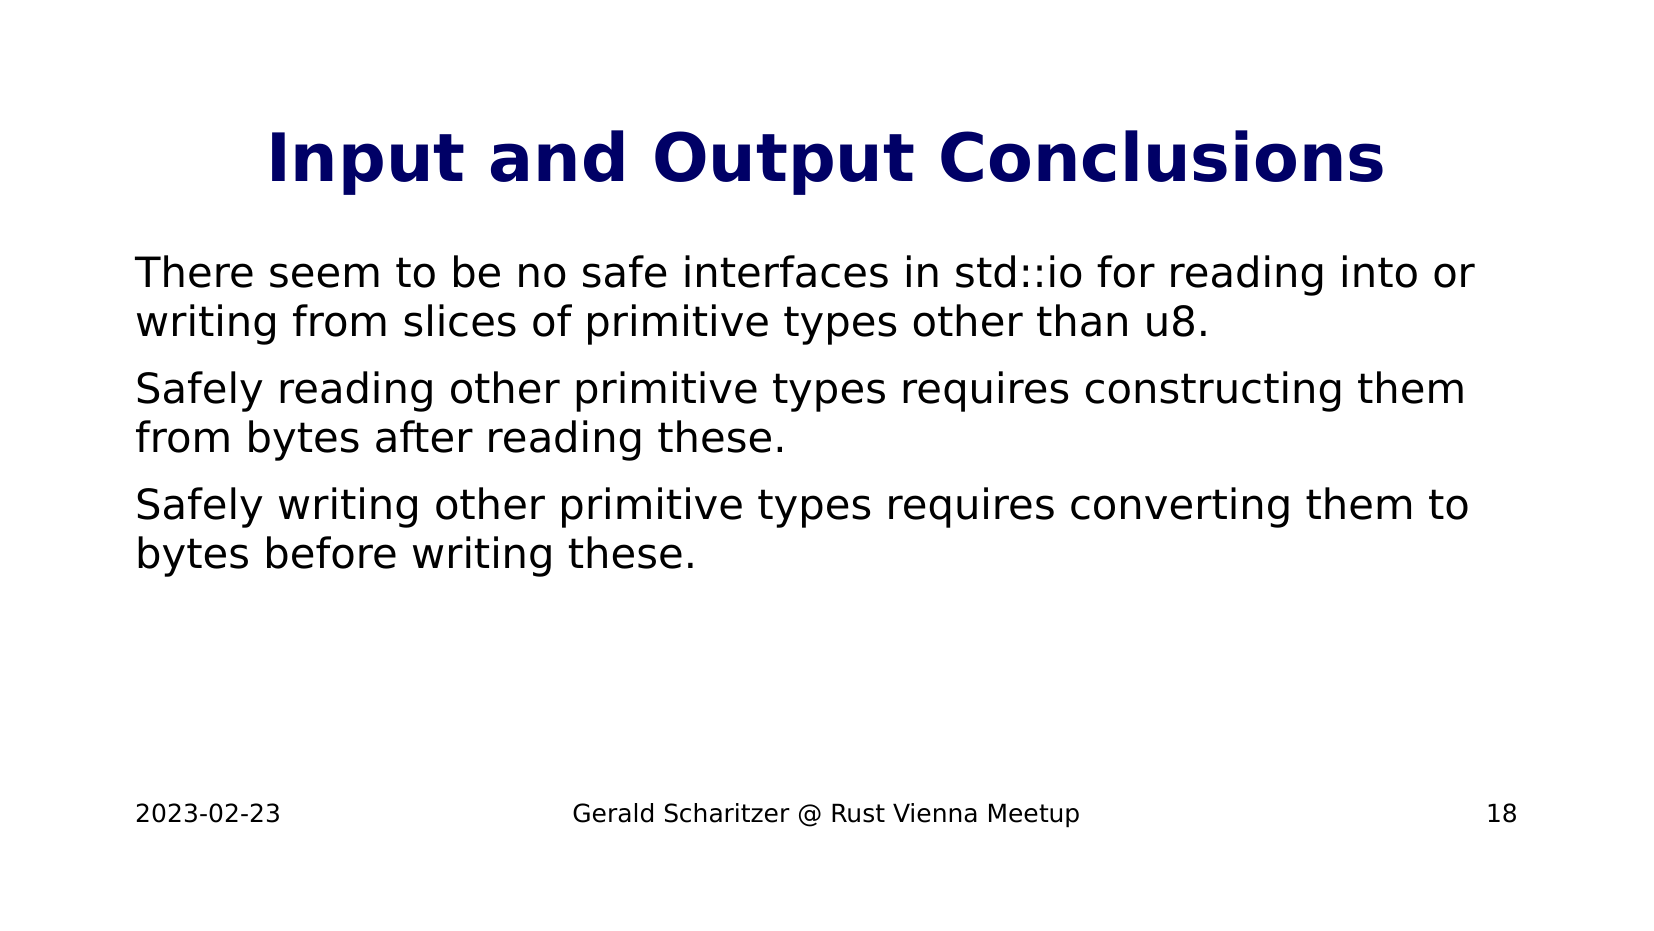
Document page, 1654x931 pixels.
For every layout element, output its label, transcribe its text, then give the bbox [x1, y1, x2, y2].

list There seem to be no safe interfaces in std::io for reading into or writing from slices of primitive types other than u8. Safely reading other primitive types requires constructing them from bytes after reading these. Safely writing other primitive types requires converting them to bytes before writing these. [135, 248, 1519, 721]
title Input and Output Conclusions [135, 82, 1519, 235]
